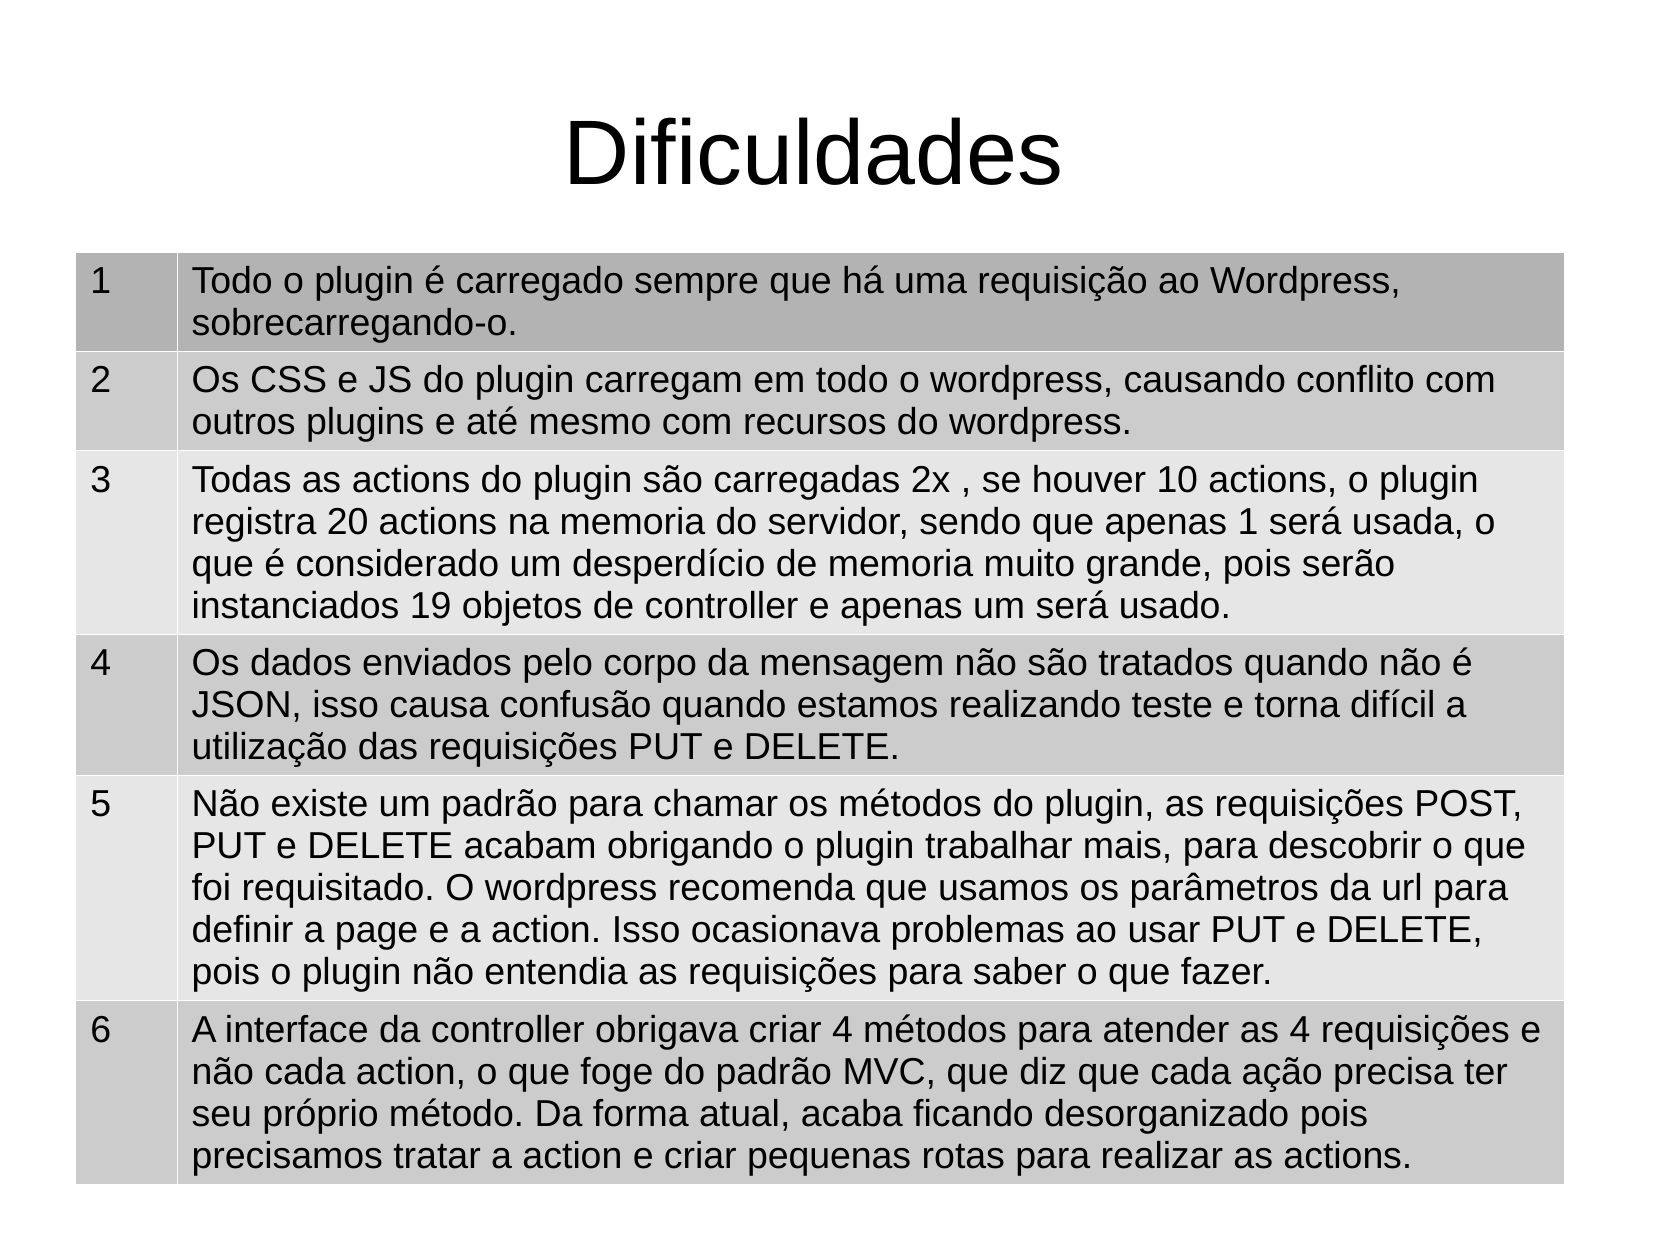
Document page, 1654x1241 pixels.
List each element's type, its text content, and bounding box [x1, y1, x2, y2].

table_cell A interface da controller obrigava criar 4 métodos para atender as 4 requisições e não cada action, o que foge do padrão MVC, que diz que cada ação precisa ter seu próprio método. Da forma atual, acaba ficando desorganizado pois precisamos tratar a action e criar pequenas rotas para realizar as actions. [178, 1001, 1564, 1184]
table_cell Todas as actions do plugin são carregadas 2x , se houver 10 actions, o plugin registra 20 actions na memoria do servidor, sendo que apenas 1 será usada, o que é considerado um desperdício de memoria muito grande, pois serão instanciados 19 objetos de controller e apenas um será usado. [178, 451, 1564, 634]
table_cell 3 [76, 451, 177, 634]
table_cell 6 [76, 1001, 177, 1184]
table_cell Os CSS e JS do plugin carregam em todo o wordpress, causando conflito com outros plugins e até mesmo com recursos do wordpress. [178, 352, 1564, 450]
table_cell 2 [76, 352, 177, 450]
table_cell Não existe um padrão para chamar os métodos do plugin, as requisições POST, PUT e DELETE acabam obrigando o plugin trabalhar mais, para descobrir o que foi requisitado. O wordpress recomenda que usamos os parâmetros da url para definir a page e a action. Isso ocasionava problemas ao usar PUT e DELETE, pois o plugin não entendia as requisições para saber o que fazer. [178, 776, 1564, 1000]
table_cell 5 [76, 776, 177, 1000]
table_header Todo o plugin é carregado sempre que há uma requisição ao Wordpress, sobrecarregando-o. [178, 253, 1564, 351]
title Dificuldades [82, 49, 1571, 257]
table_cell 4 [76, 635, 177, 775]
table_cell Os dados enviados pelo corpo da mensagem não são tratados quando não é JSON, isso causa confusão quando estamos realizando teste e torna difícil a utilização das requisições PUT e DELETE. [178, 635, 1564, 775]
table_header 1 [76, 253, 177, 351]
